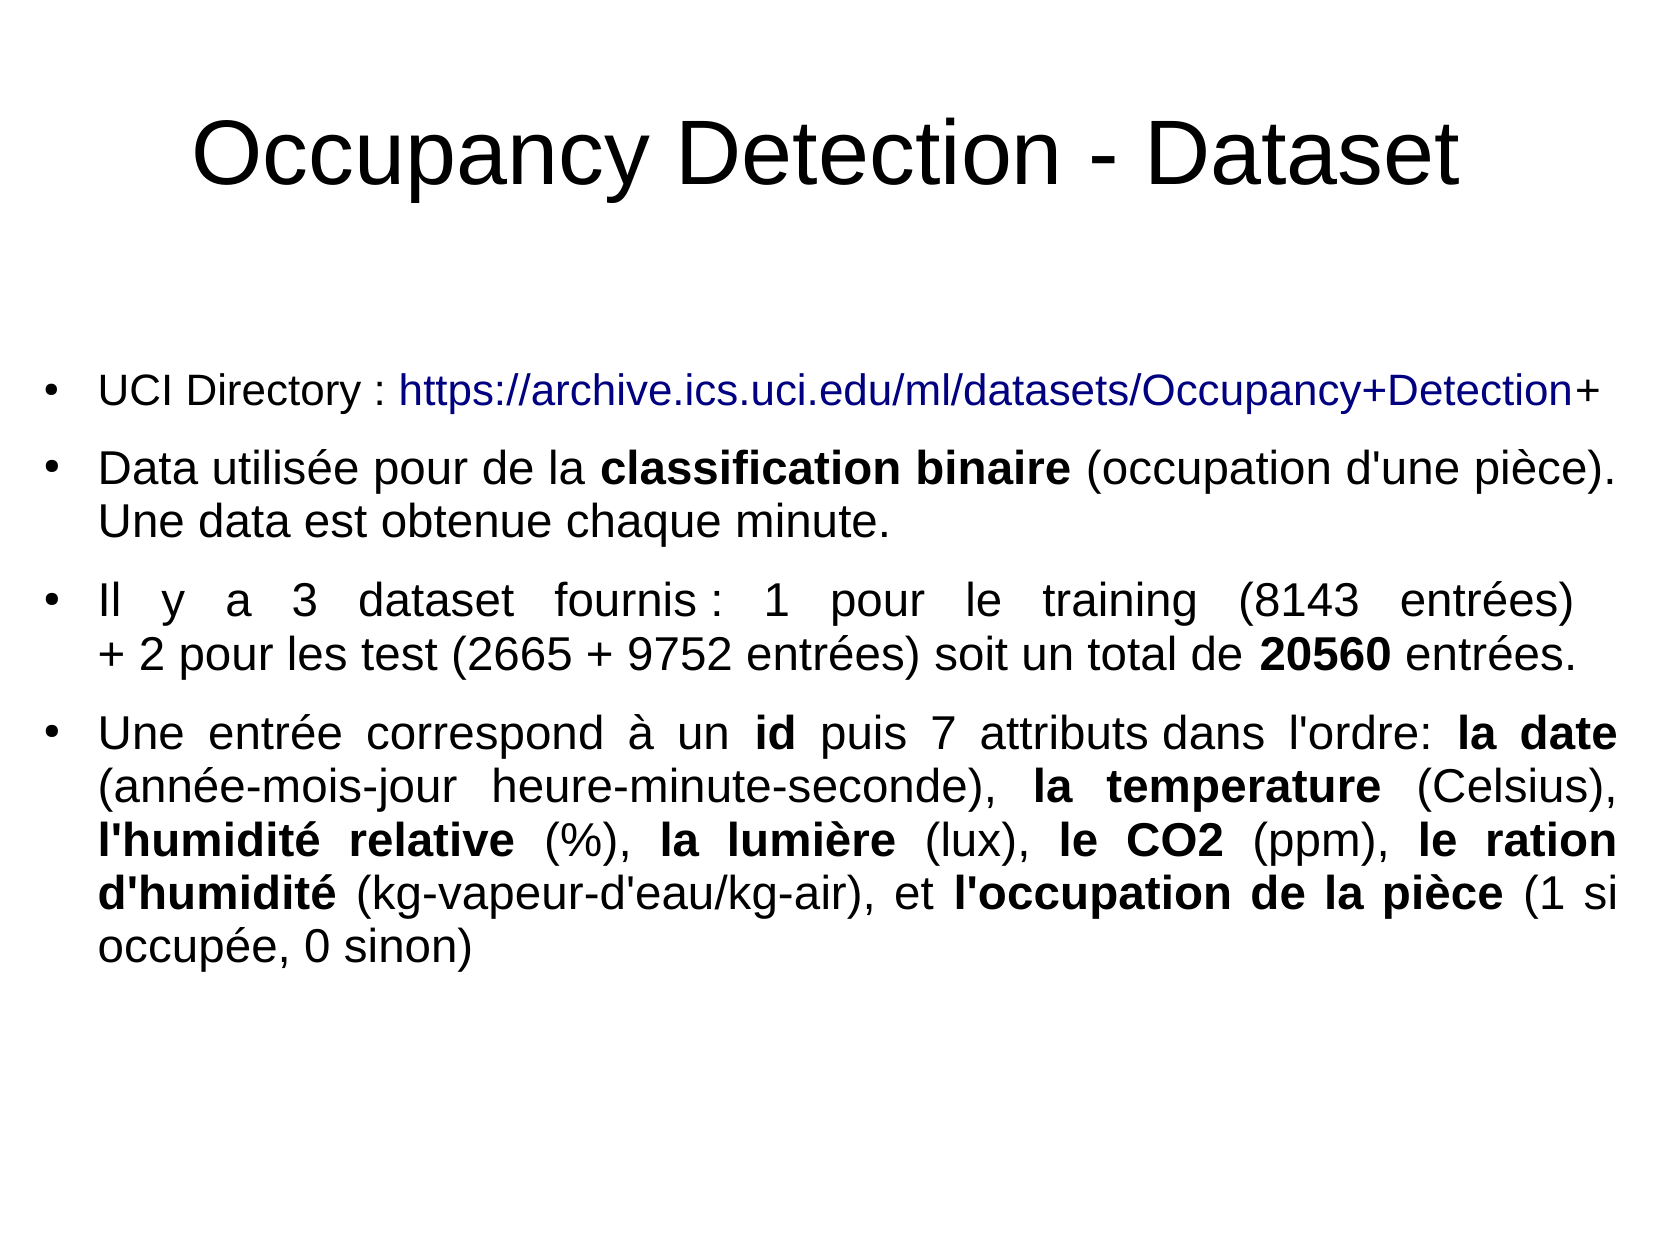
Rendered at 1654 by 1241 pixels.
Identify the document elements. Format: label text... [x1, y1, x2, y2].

list UCI Directory : https://archive.ics.uci.edu/ml/datasets/Occupancy+Detection+ Data utilisée pour de la classification binaire (occupation d'une pièce). Une data est obtenue chaque minute. Il y a 3 dataset fournis : 1 pour le training (8143 entrées) + 2 pour les test (2665 + 9752 entrées) soit un total de 20560 entrées. Une entrée correspond à un id puis 7 attributs dans l'ordre: la date (année-mois-jour heure-minute-seconde), la temperature (Celsius), l'humidité relative (%), la lumière (lux), le CO2 (ppm), le ration d'humidité (kg-vapeur-d'eau/kg-air), et l'occupation de la pièce (1 si occupée, 0 sinon) [35, 366, 1619, 1134]
title Occupancy Detection - Dataset [82, 49, 1571, 257]
